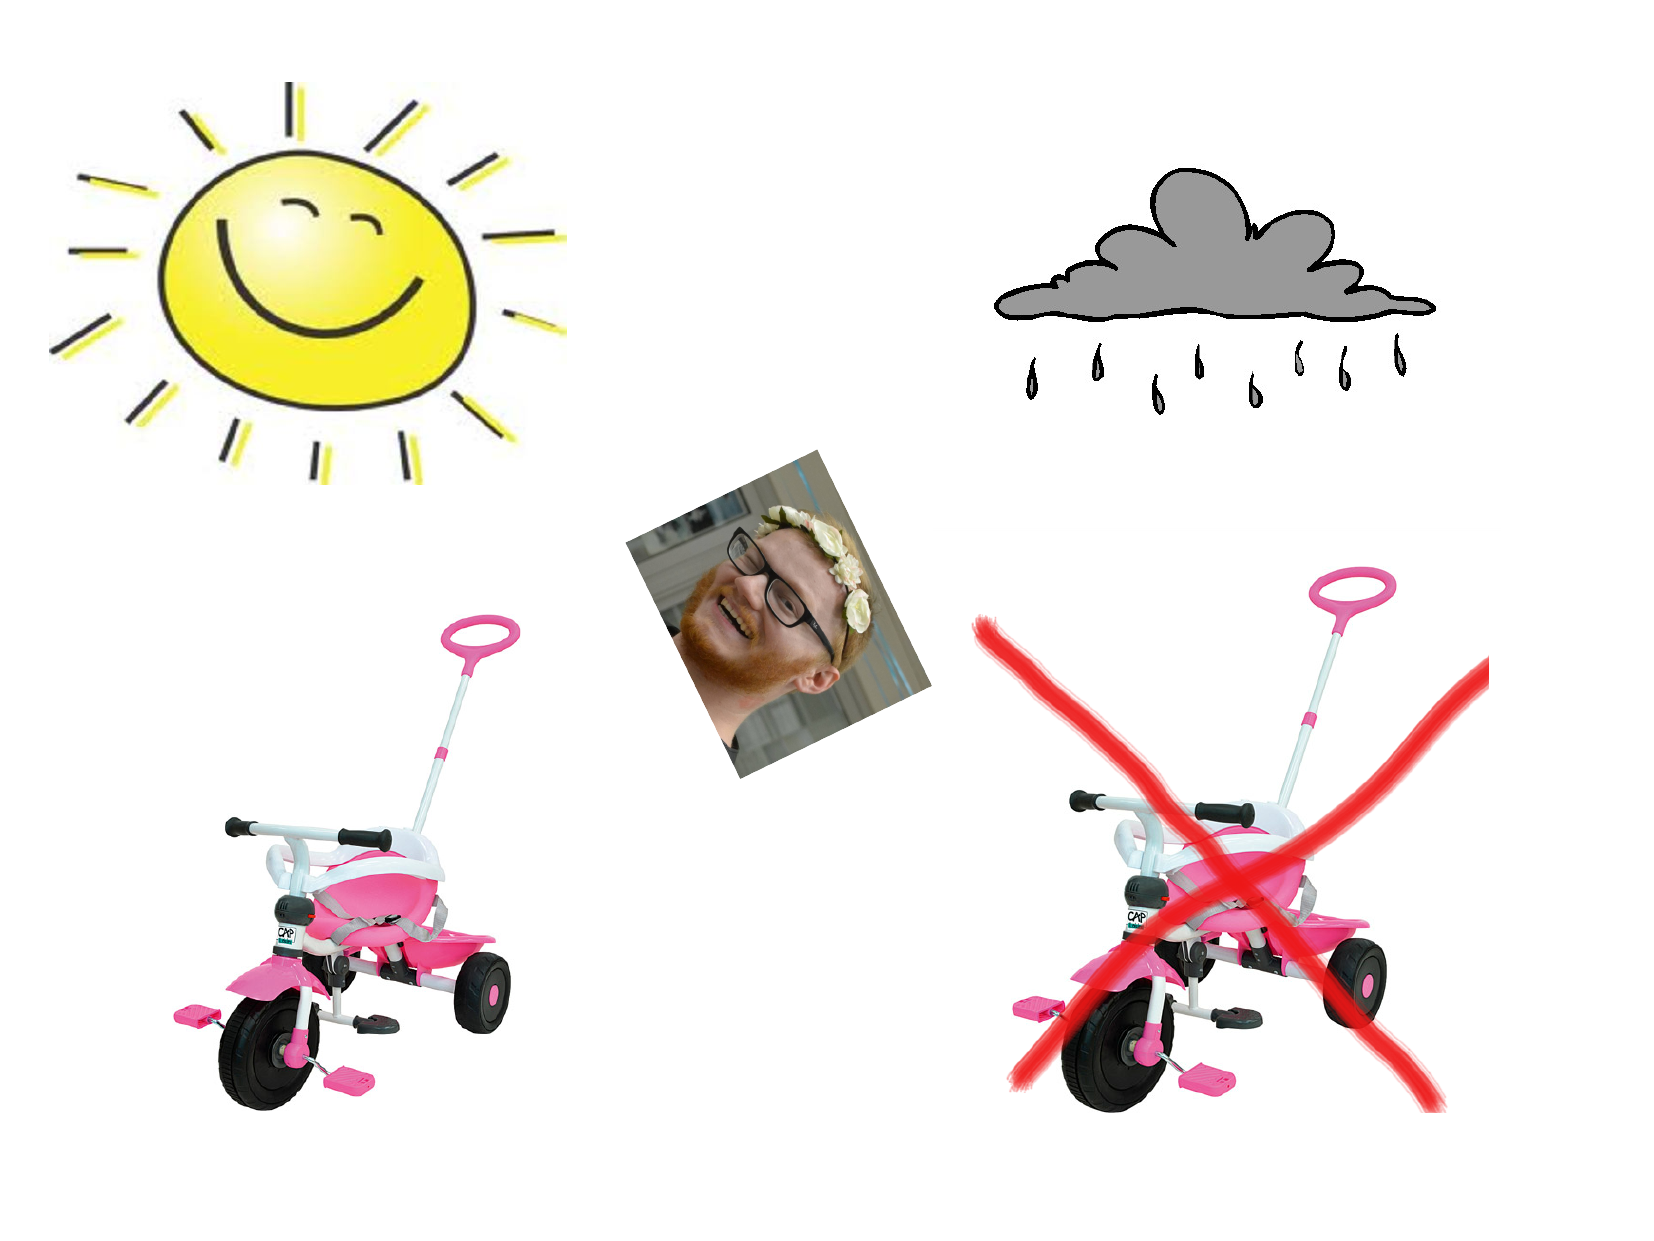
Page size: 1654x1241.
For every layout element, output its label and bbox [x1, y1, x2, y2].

picture [90, 614, 603, 1111]
picture [933, 68, 1501, 532]
picture [625, 449, 1489, 1114]
picture [49, 82, 567, 485]
